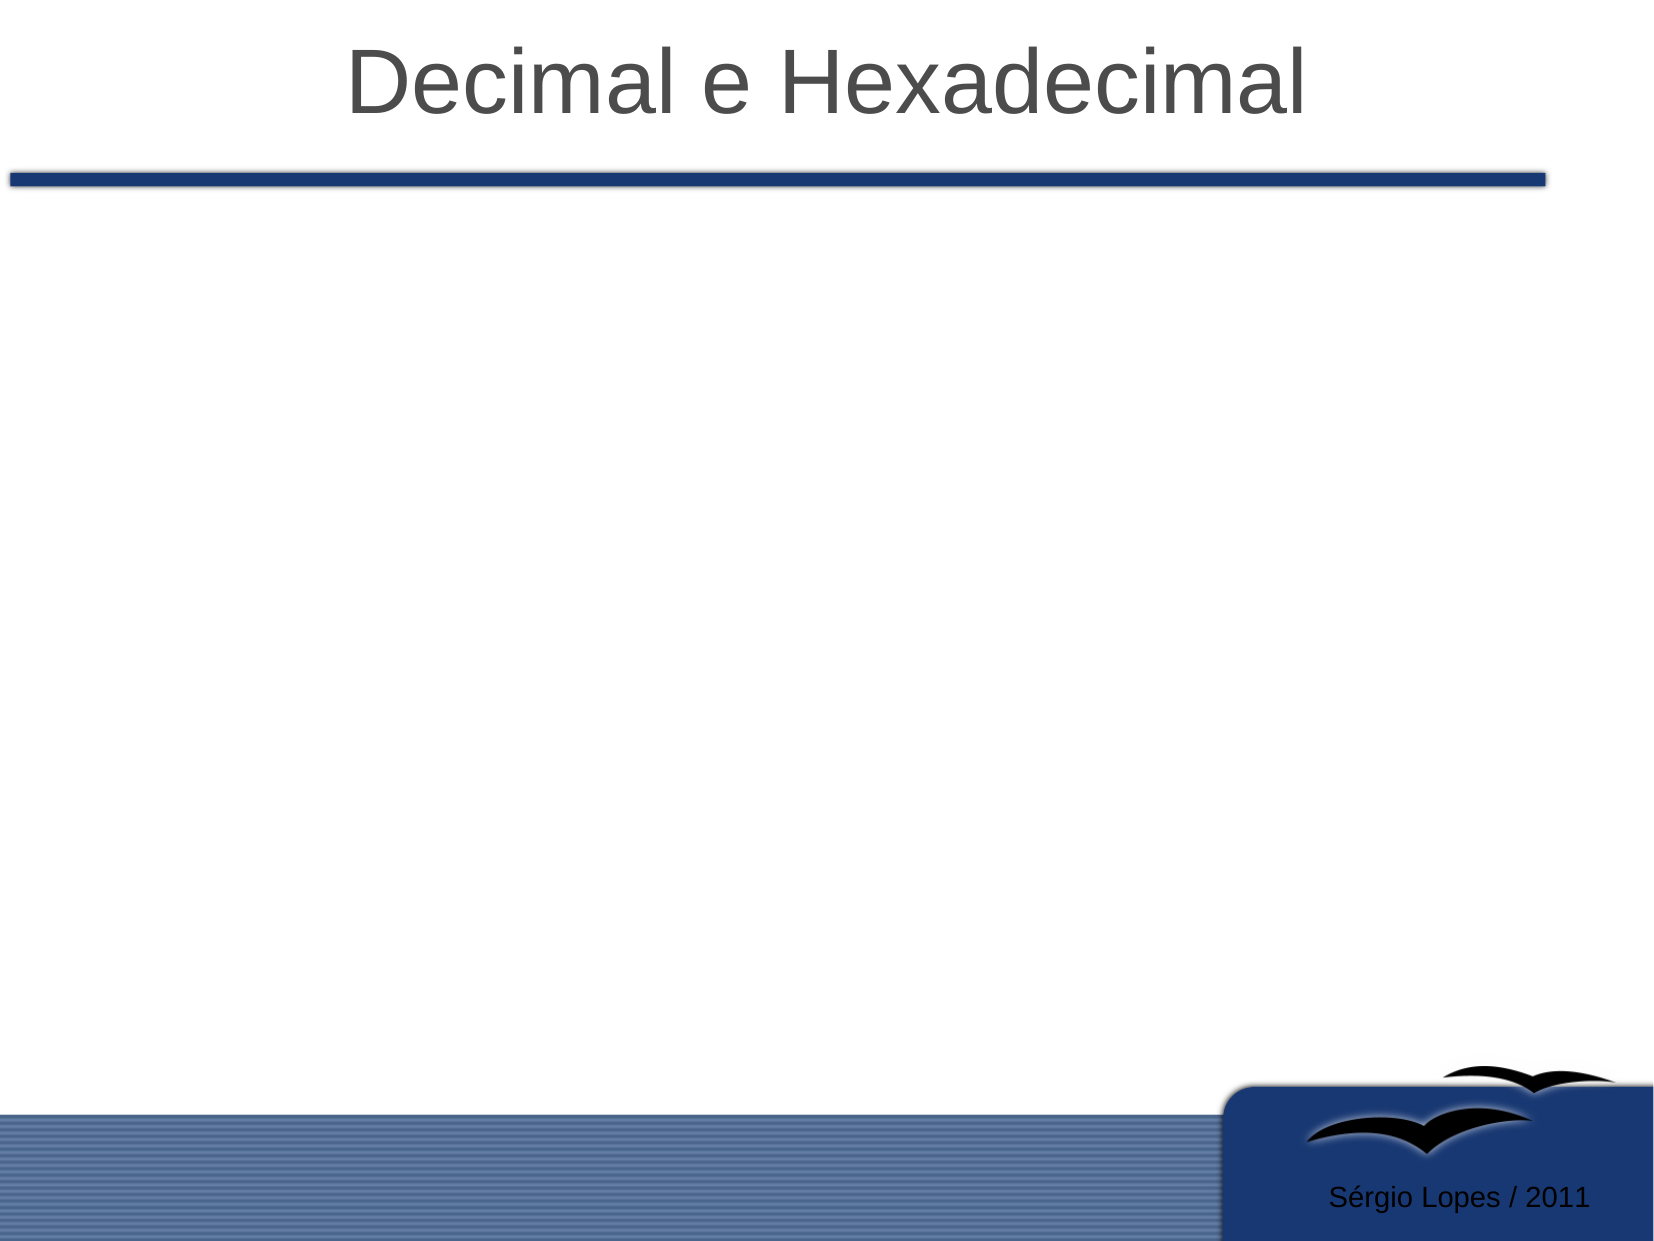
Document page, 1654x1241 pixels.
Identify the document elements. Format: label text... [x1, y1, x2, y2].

picture [0, 0, 1654, 1241]
text_box Sérgio Lopes / 2011 [1328, 1181, 1588, 1214]
title Decimal e Hexadecimal [121, 0, 1534, 164]
